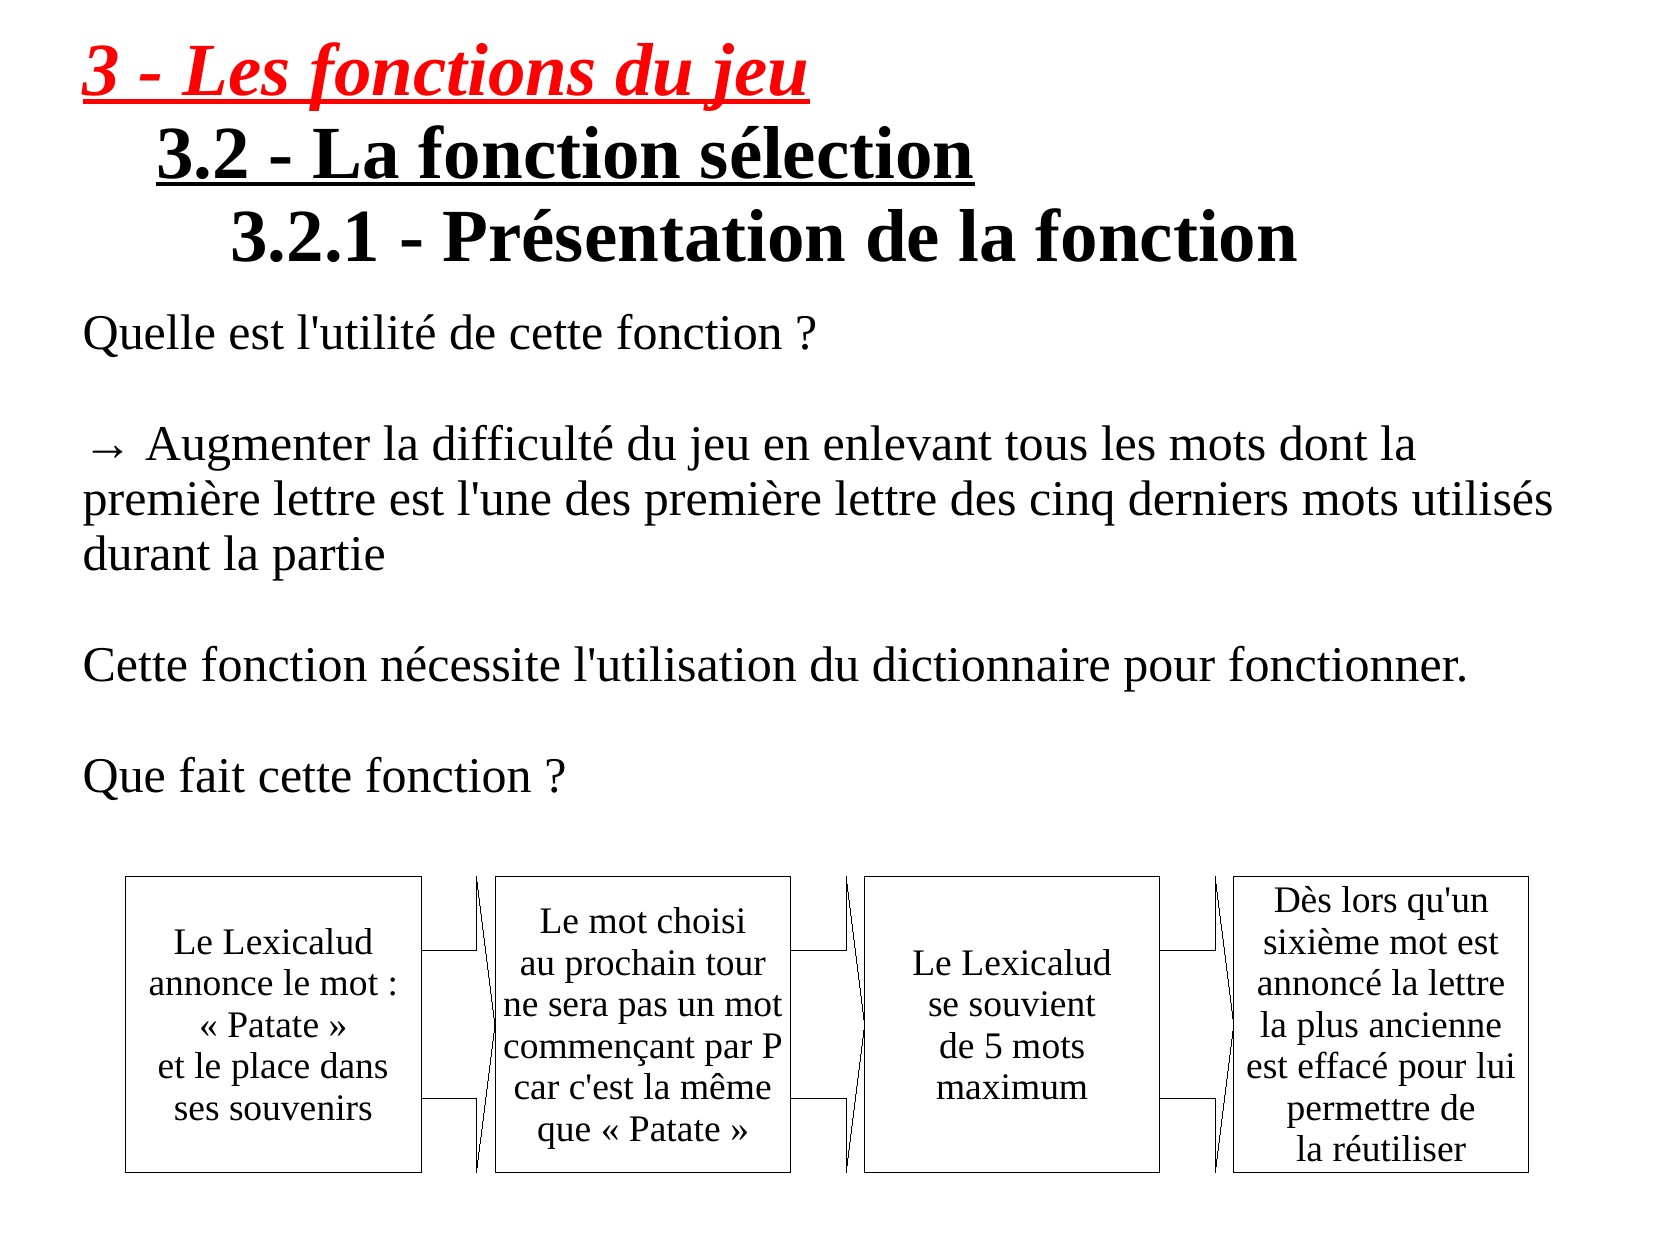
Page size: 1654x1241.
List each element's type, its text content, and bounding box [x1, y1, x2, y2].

title 3 - Les fonctions du jeu 3.2 - La fonction sélection 3.2.1 - Présentation de la fonction [82, 28, 1571, 278]
text_box Le mot choisi au prochain tour ne sera pas un mot commençant par P car c'est la même que « Patate » [495, 876, 791, 1173]
text_box [421, 876, 495, 1173]
text_box [790, 876, 865, 1173]
text_box Le Lexicalud se souvient de 5 mots maximum [864, 876, 1160, 1173]
text_box Quelle est l'utilité de cette fonction ? → Augmenter la difficulté du jeu en enlevant tous les mots dont la première lettre est l'une des première lettre des cinq derniers mots utilisés durant la partie Cette fonction nécessite l'utilisation du dictionnaire pour fonctionner. Que fait cette fonction ? [82, 290, 1571, 818]
text_box Le Lexicalud annonce le mot : « Patate » et le place dans ses souvenirs [125, 876, 422, 1173]
text_box Dès lors qu'un sixième mot est annoncé la lettre la plus ancienne est effacé pour lui permettre de la réutiliser [1233, 876, 1529, 1173]
text_box [1159, 876, 1233, 1173]
